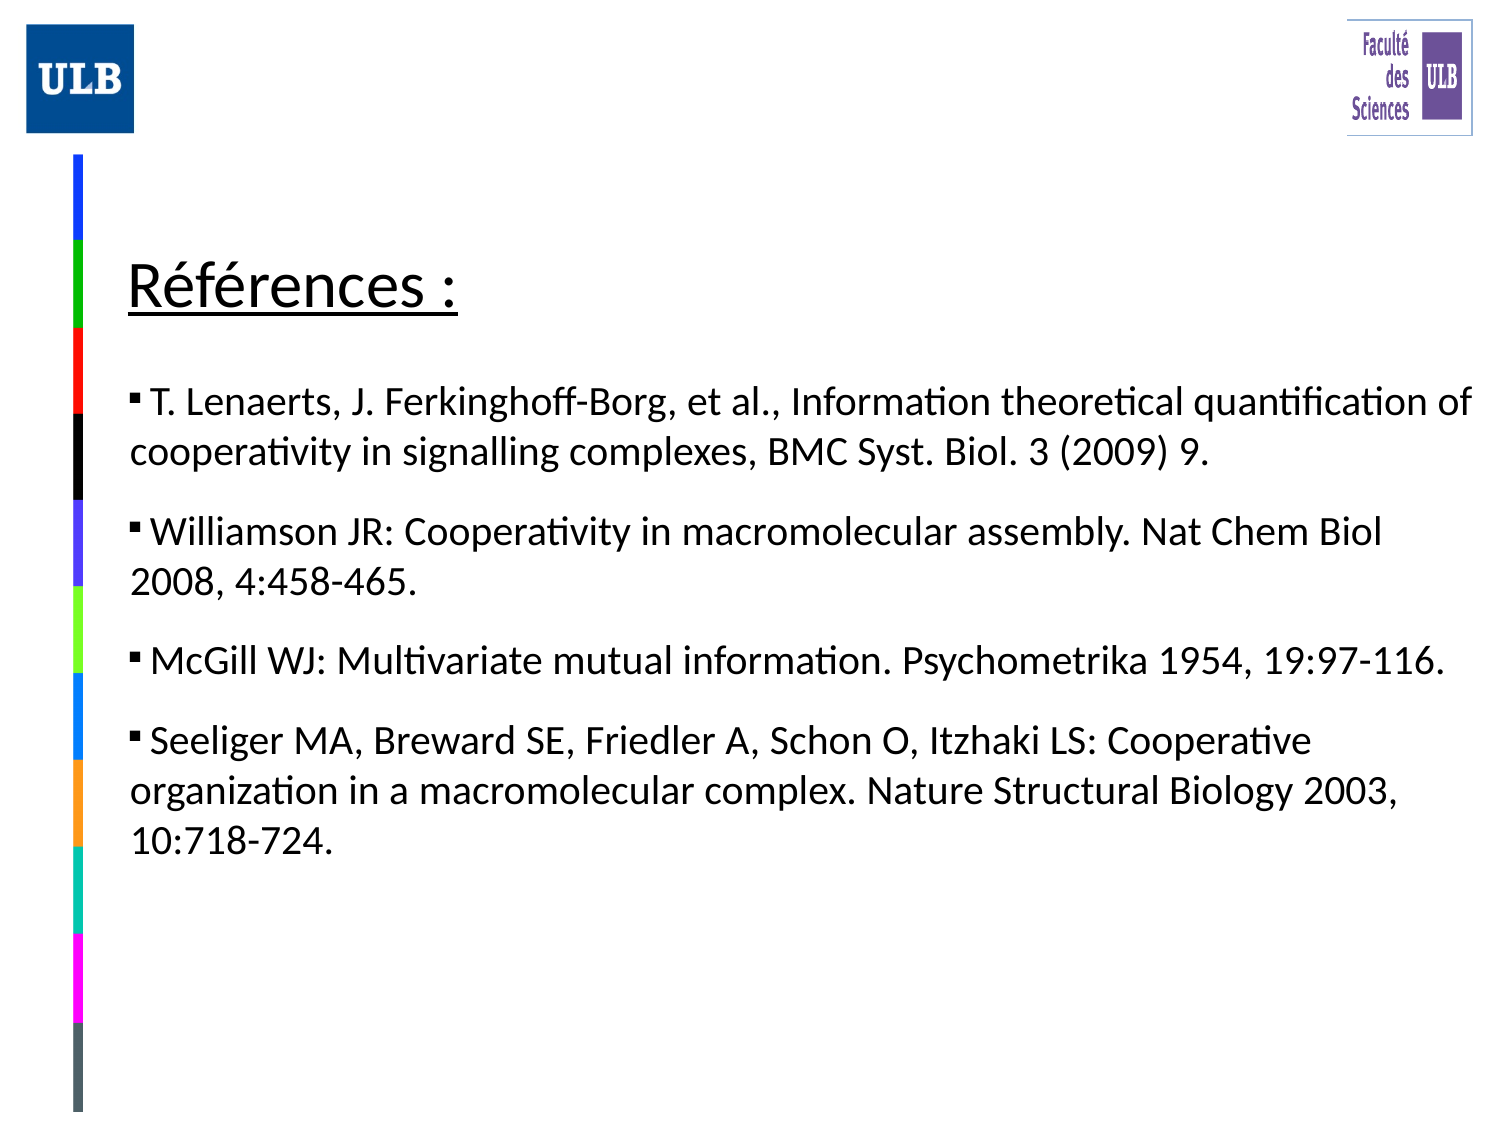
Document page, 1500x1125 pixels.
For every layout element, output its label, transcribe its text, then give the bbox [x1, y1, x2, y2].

subtitle T. Lenaerts, J. Ferkinghoff-Borg, et al., Information theoretical quantification of cooperativity in signalling complexes, BMC Syst. Biol. 3 (2009) 9. Williamson JR: Cooperativity in macromolecular assembly. Nat Chem Biol 2008, 4:458-465. McGill WJ: Multivariate mutual information. Psychometrika 1954, 19:97-116. Seeliger MA, Breward SE, Friedler A, Schon O, Itzhaki LS: Cooperative organization in a macromolecular complex. Nature Structural Biology 2003, 10:718-724. [129, 373, 1477, 1099]
picture [1345, 21, 1471, 135]
picture [7, 24, 142, 143]
picture [74, 155, 83, 1111]
title Références : [112, 160, 1388, 402]
